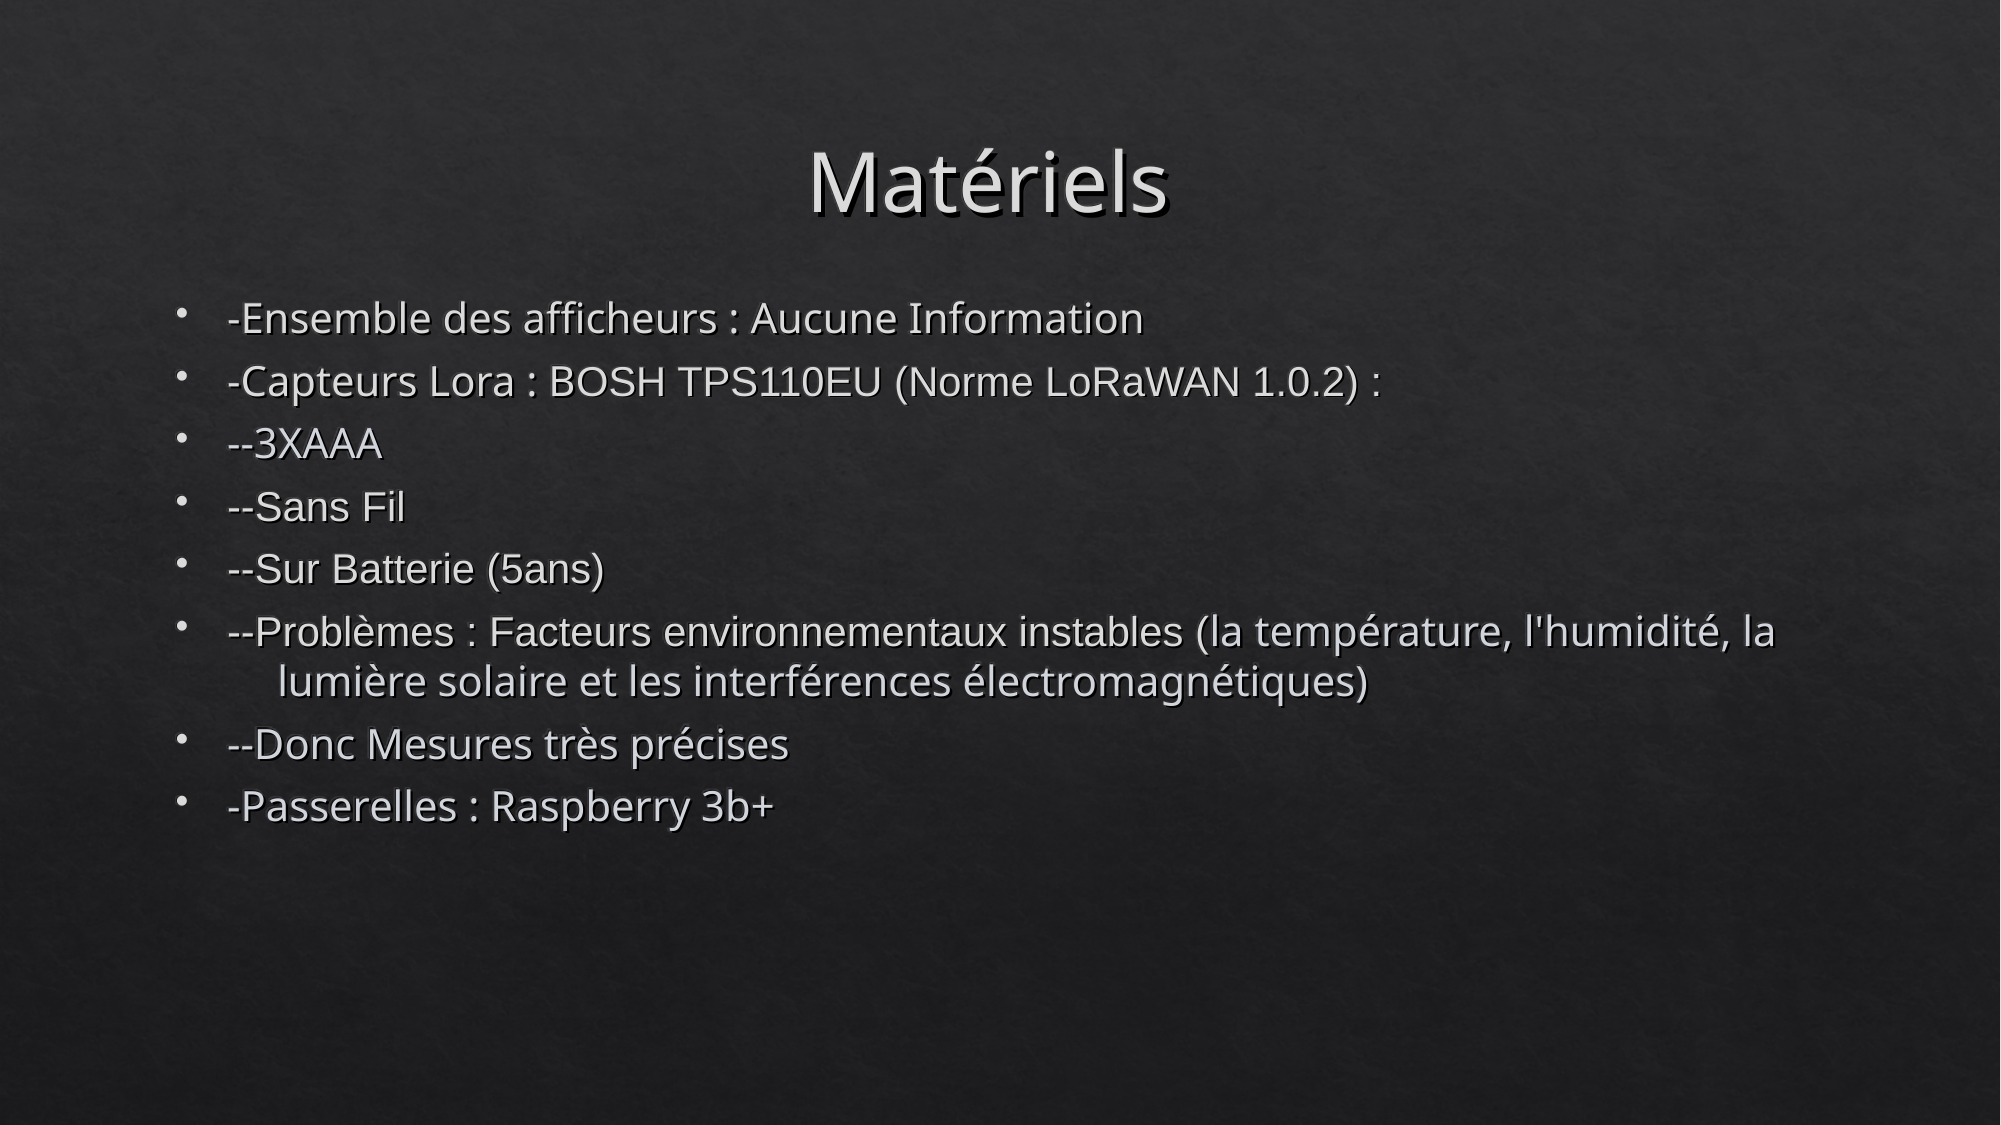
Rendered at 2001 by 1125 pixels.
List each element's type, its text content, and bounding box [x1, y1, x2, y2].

title Matériels [149, 99, 1849, 260]
list -Ensemble des afficheurs : Aucune Information -Capteurs Lora : BOSH TPS110EU (Norme LoRaWAN 1.0.2) : --3XAAA --Sans Fil --Sur Batterie (5ans) --Problèmes : Facteurs environnementaux instables (la température, l'humidité, la lumière solaire et les interférences électromagnétiques) --Donc Mesures très précises -Passerelles : Raspberry 3b+ [149, 284, 1849, 950]
